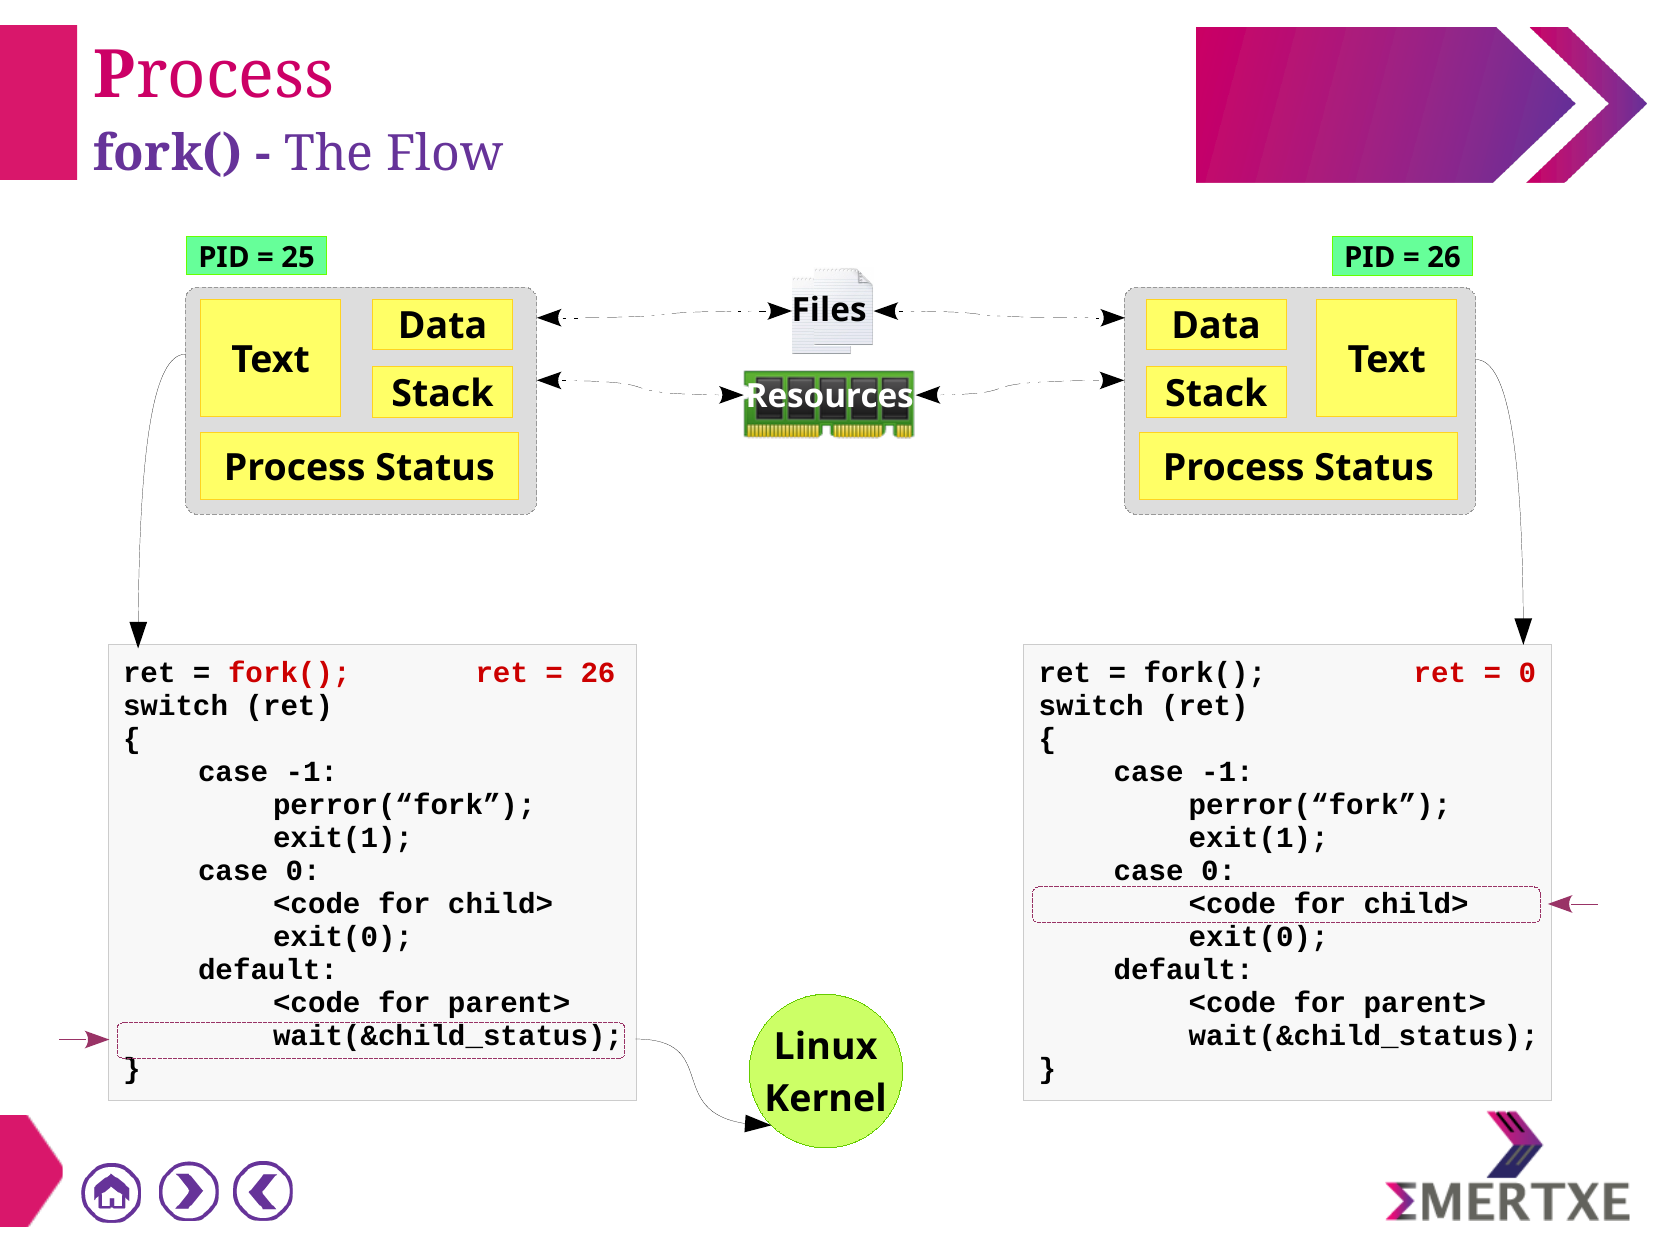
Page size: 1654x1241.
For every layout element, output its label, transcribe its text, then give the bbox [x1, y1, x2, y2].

text_box PID = 25 [186, 236, 327, 275]
text_box Data [372, 299, 513, 350]
text_box ret = fork(); ret = 26 switch (ret) { case -1: perror(“fork”); exit(1); case 0: <code for child> exit(0); default: <code for parent> wait(&child_status); } [108, 644, 637, 1101]
text_box Data [1146, 299, 1287, 350]
text_box Text [200, 299, 341, 417]
title Process fork() - The Flow [93, 2, 1571, 210]
text_box Text [1316, 299, 1457, 417]
text_box Linux Kernel [749, 994, 903, 1148]
text_box [185, 287, 537, 515]
text_box [1032, 886, 1541, 923]
text_box [1124, 287, 1476, 515]
picture [743, 267, 916, 440]
text_box PID = 26 [1332, 236, 1473, 276]
text_box ret = fork(); ret = 0 switch (ret) { case -1: perror(“fork”); exit(1); case 0: <code for child> exit(0); default: <code for parent> wait(&child_status); } [1023, 644, 1552, 1101]
text_box [117, 1022, 625, 1059]
text_box Stack [1146, 366, 1287, 418]
text_box Stack [372, 366, 513, 418]
picture [233, 1161, 293, 1221]
picture [159, 1161, 219, 1221]
picture [1571, 27, 1647, 183]
text_box Process Status [1139, 432, 1458, 500]
picture [81, 1163, 141, 1223]
text_box Process Status [200, 432, 519, 500]
picture [1385, 1107, 1631, 1221]
